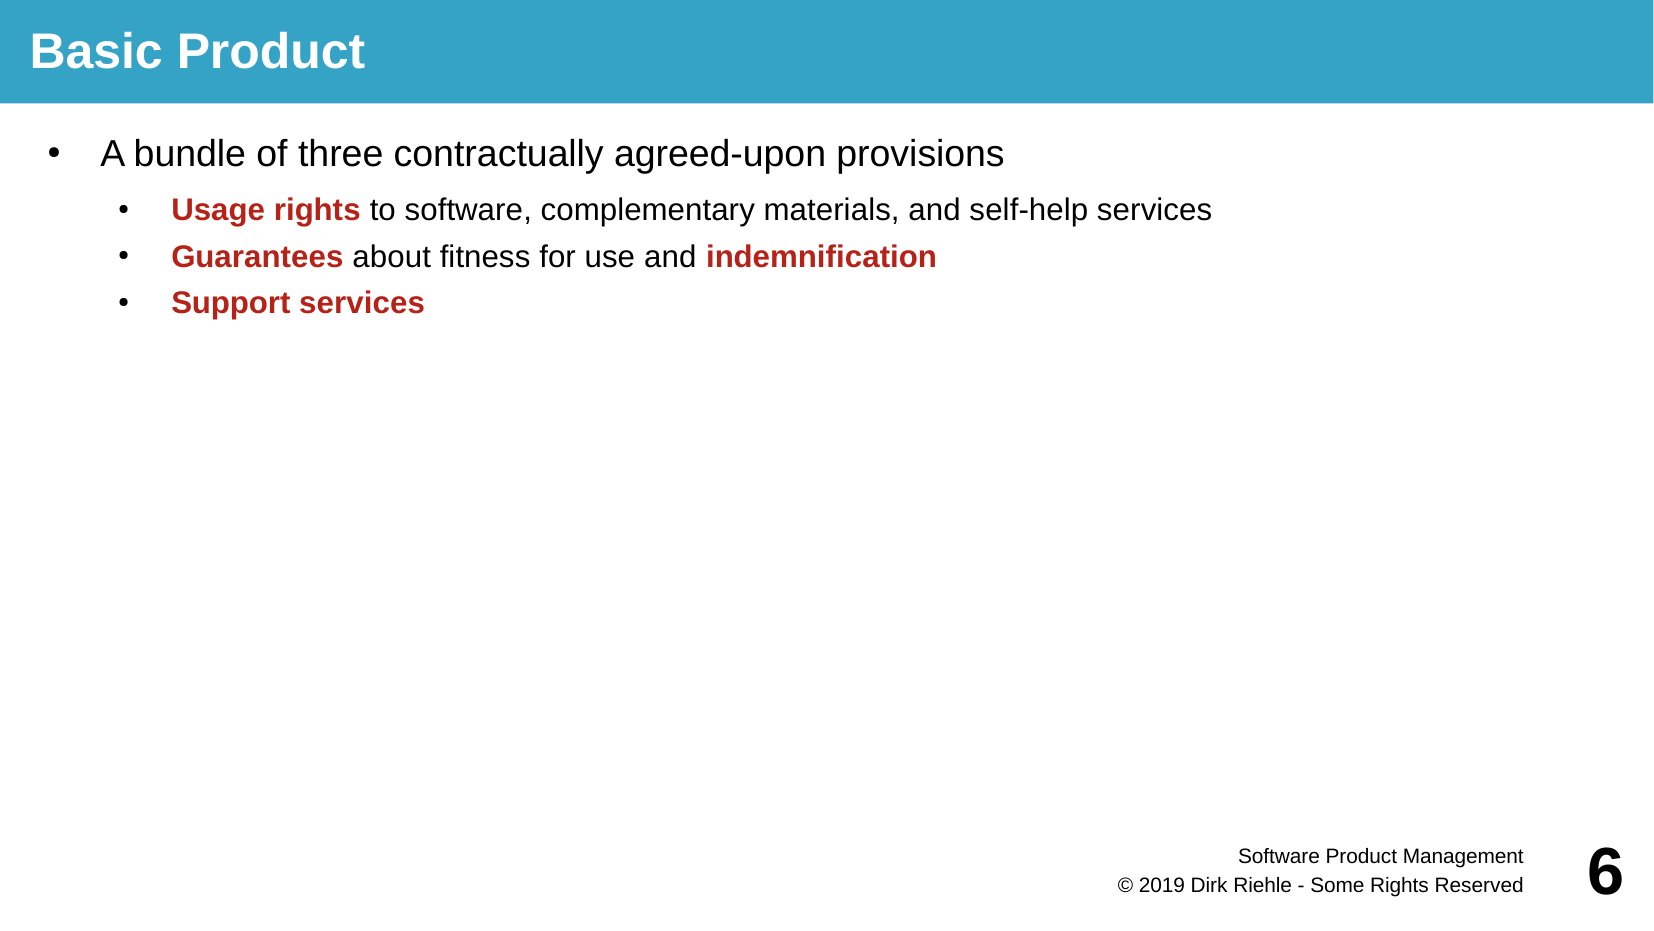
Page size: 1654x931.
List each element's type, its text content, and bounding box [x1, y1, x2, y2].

list A bundle of three contractually agreed-upon provisions Usage rights to software, complementary materials, and self-help services Guarantees about fitness for use and indemnification Support services [29, 132, 1625, 813]
title Basic Product [0, 0, 1654, 104]
